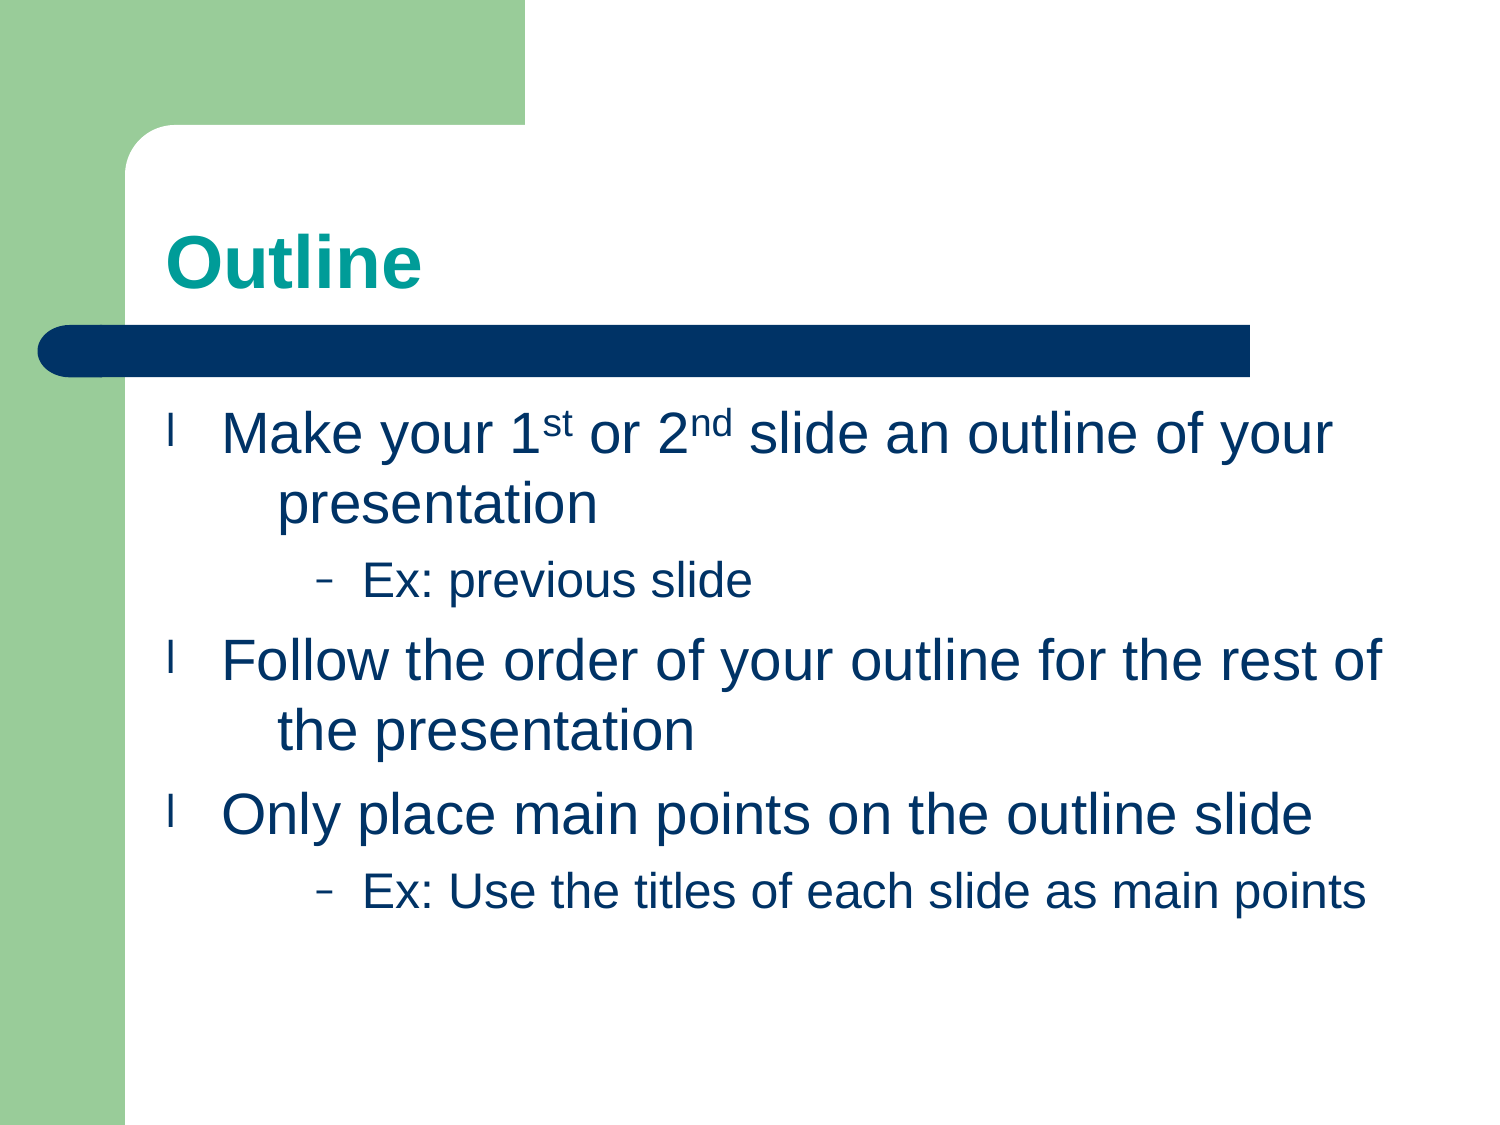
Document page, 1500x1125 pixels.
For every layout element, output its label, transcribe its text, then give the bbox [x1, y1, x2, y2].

title Outline [150, 125, 1463, 313]
list Make your 1st or 2nd slide an outline of your presentation Ex: previous slide Follow the order of your outline for the rest of the presentation Only place main points on the outline slide Ex: Use the titles of each slide as main points [150, 387, 1463, 1001]
